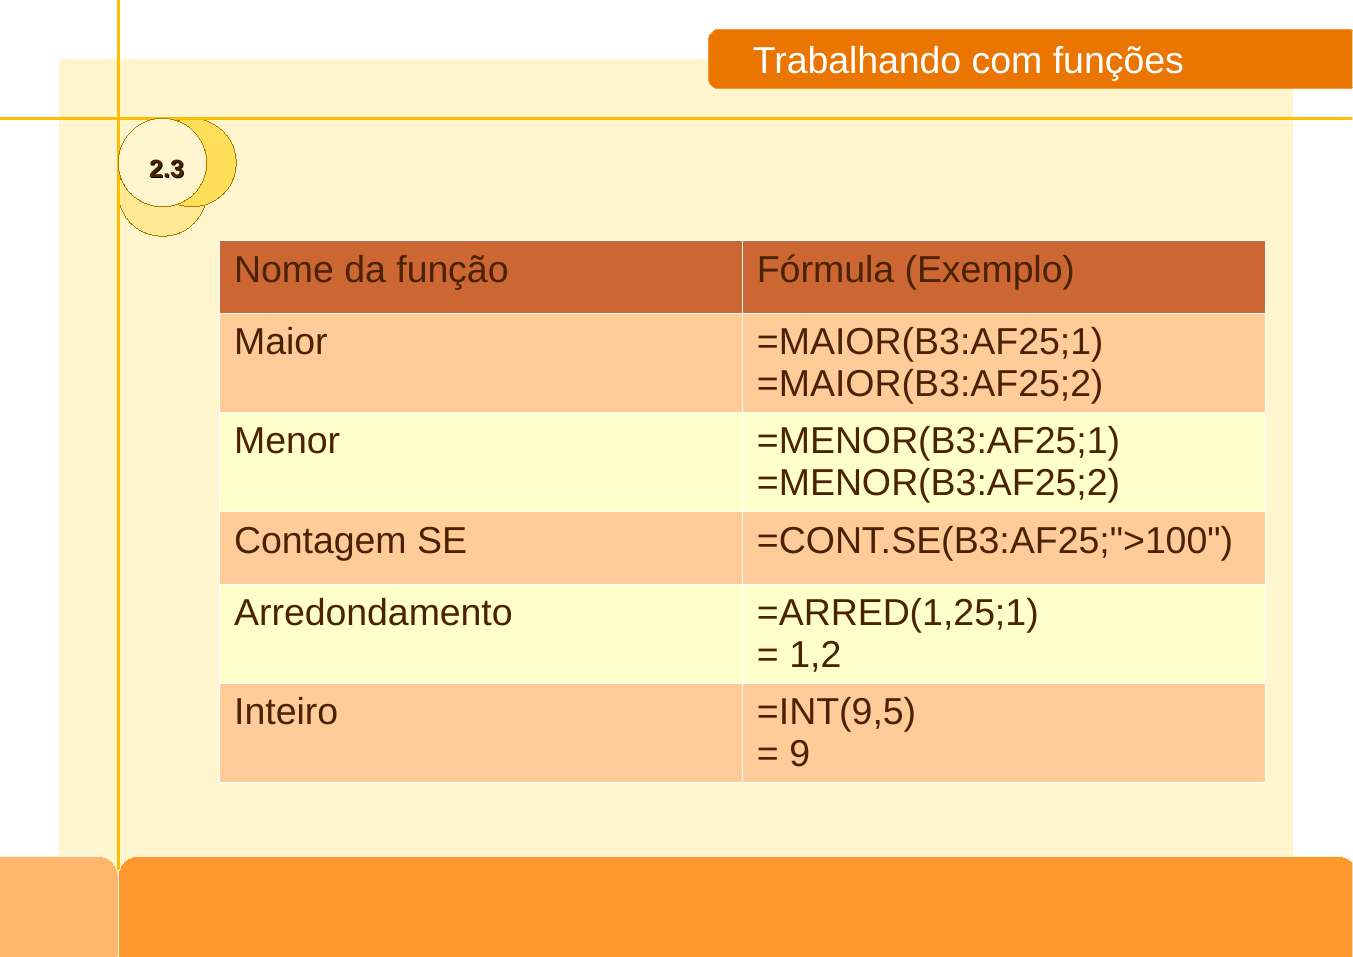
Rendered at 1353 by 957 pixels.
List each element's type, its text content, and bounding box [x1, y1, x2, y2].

table_cell =INT(9,5) = 9 [743, 684, 1265, 782]
table_cell =MENOR(B3:AF25;1) =MENOR(B3:AF25;2) [743, 413, 1265, 511]
table_cell Inteiro [220, 684, 742, 782]
text_box [118, 118, 237, 237]
text_box [708, 29, 1353, 89]
table_header Nome da função [220, 241, 742, 313]
table_header Fórmula (Exemplo) [743, 241, 1265, 313]
text_box 2.3 [126, 147, 207, 193]
table_cell Arredondamento [220, 585, 742, 683]
table_cell =MAIOR(B3:AF25;1) =MAIOR(B3:AF25;2) [743, 314, 1265, 412]
text_box [0, 856, 1353, 957]
table_cell =CONT.SE(B3:AF25;">100") [743, 512, 1265, 584]
table_cell Maior [220, 314, 742, 412]
table_cell Menor [220, 413, 742, 511]
text_box Trabalhando com funções [738, 31, 1199, 89]
table_cell Contagem SE [220, 512, 742, 584]
table_cell =ARRED(1,25;1) = 1,2 [743, 585, 1265, 683]
